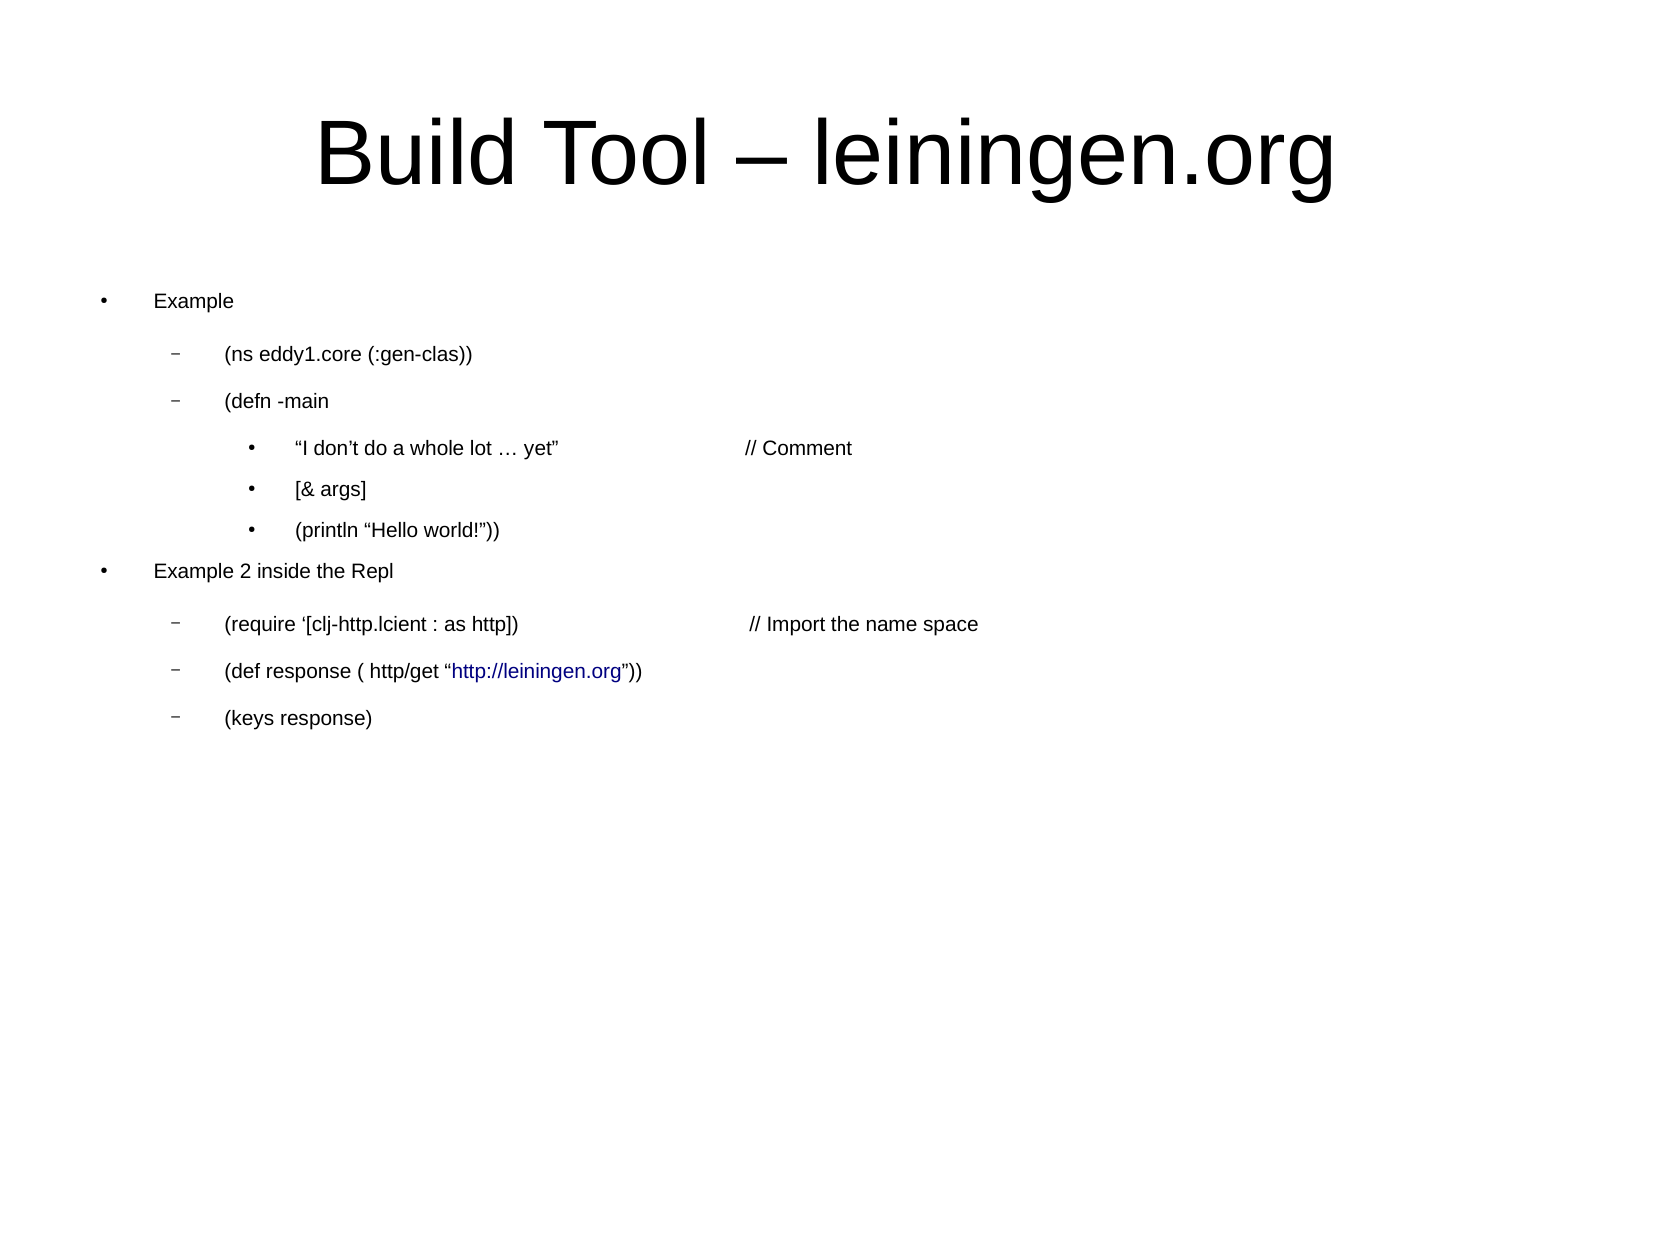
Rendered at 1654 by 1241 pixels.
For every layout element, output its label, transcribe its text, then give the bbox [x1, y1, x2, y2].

list Example (ns eddy1.core (:gen-clas)) (defn -main “I don’t do a whole lot … yet” // Comment [& args] (println “Hello world!”)) Example 2 inside the Repl (require ‘[clj-http.lcient : as http]) // Import the name space (def response ( http/get “http://leiningen.org”)) (keys response) [82, 290, 1571, 1010]
title Build Tool – leiningen.org [82, 49, 1571, 257]
